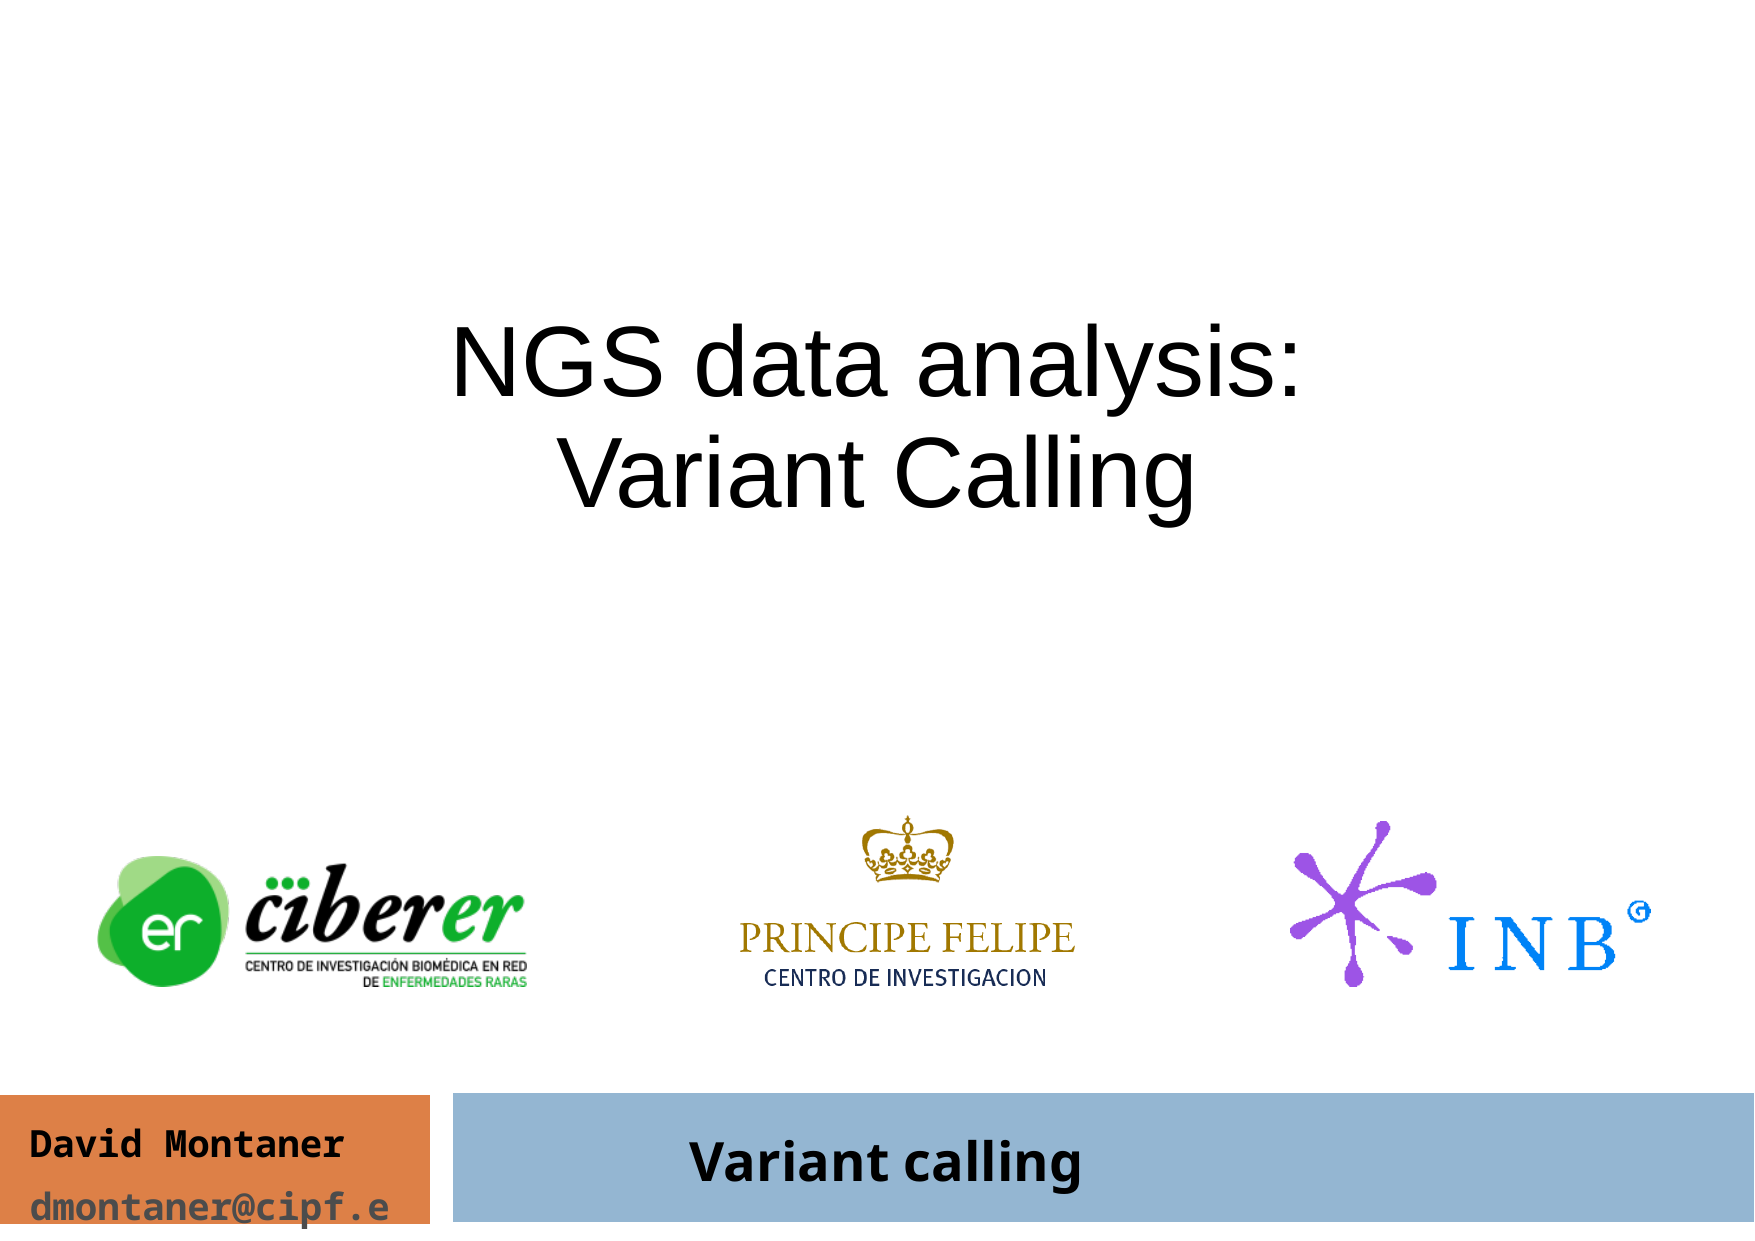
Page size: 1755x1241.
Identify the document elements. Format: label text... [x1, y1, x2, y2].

title NGS data analysis: Variant Calling [255, 252, 1499, 583]
text_box Variant calling [675, 1116, 1726, 1194]
picture [97, 856, 527, 987]
picture [1290, 821, 1651, 987]
picture [737, 815, 1078, 987]
text_box David Montaner dmontaner@cipf.es [15, 1110, 406, 1213]
